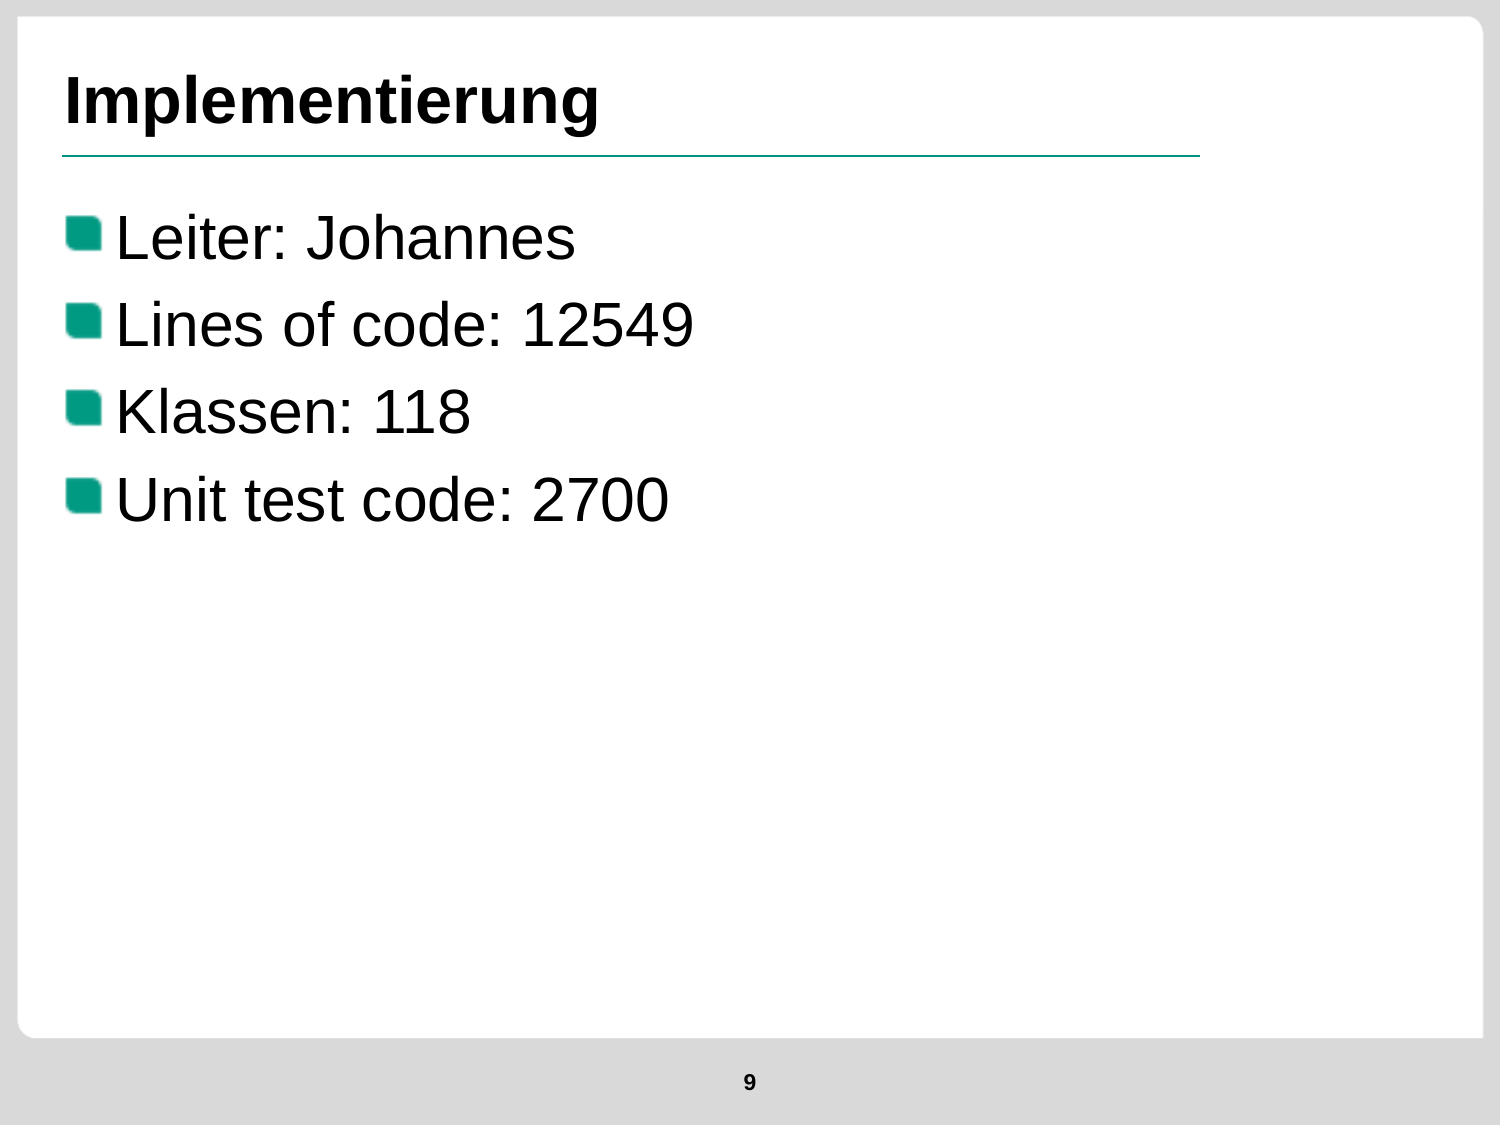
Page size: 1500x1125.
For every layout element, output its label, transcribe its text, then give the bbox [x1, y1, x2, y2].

list Leiter: Johannes Lines of code: 12549 Klassen: 118 Unit test code: 2700 [64, 196, 1471, 1000]
picture [0, 0, 1500, 1125]
title Implementierung [64, 54, 1114, 147]
